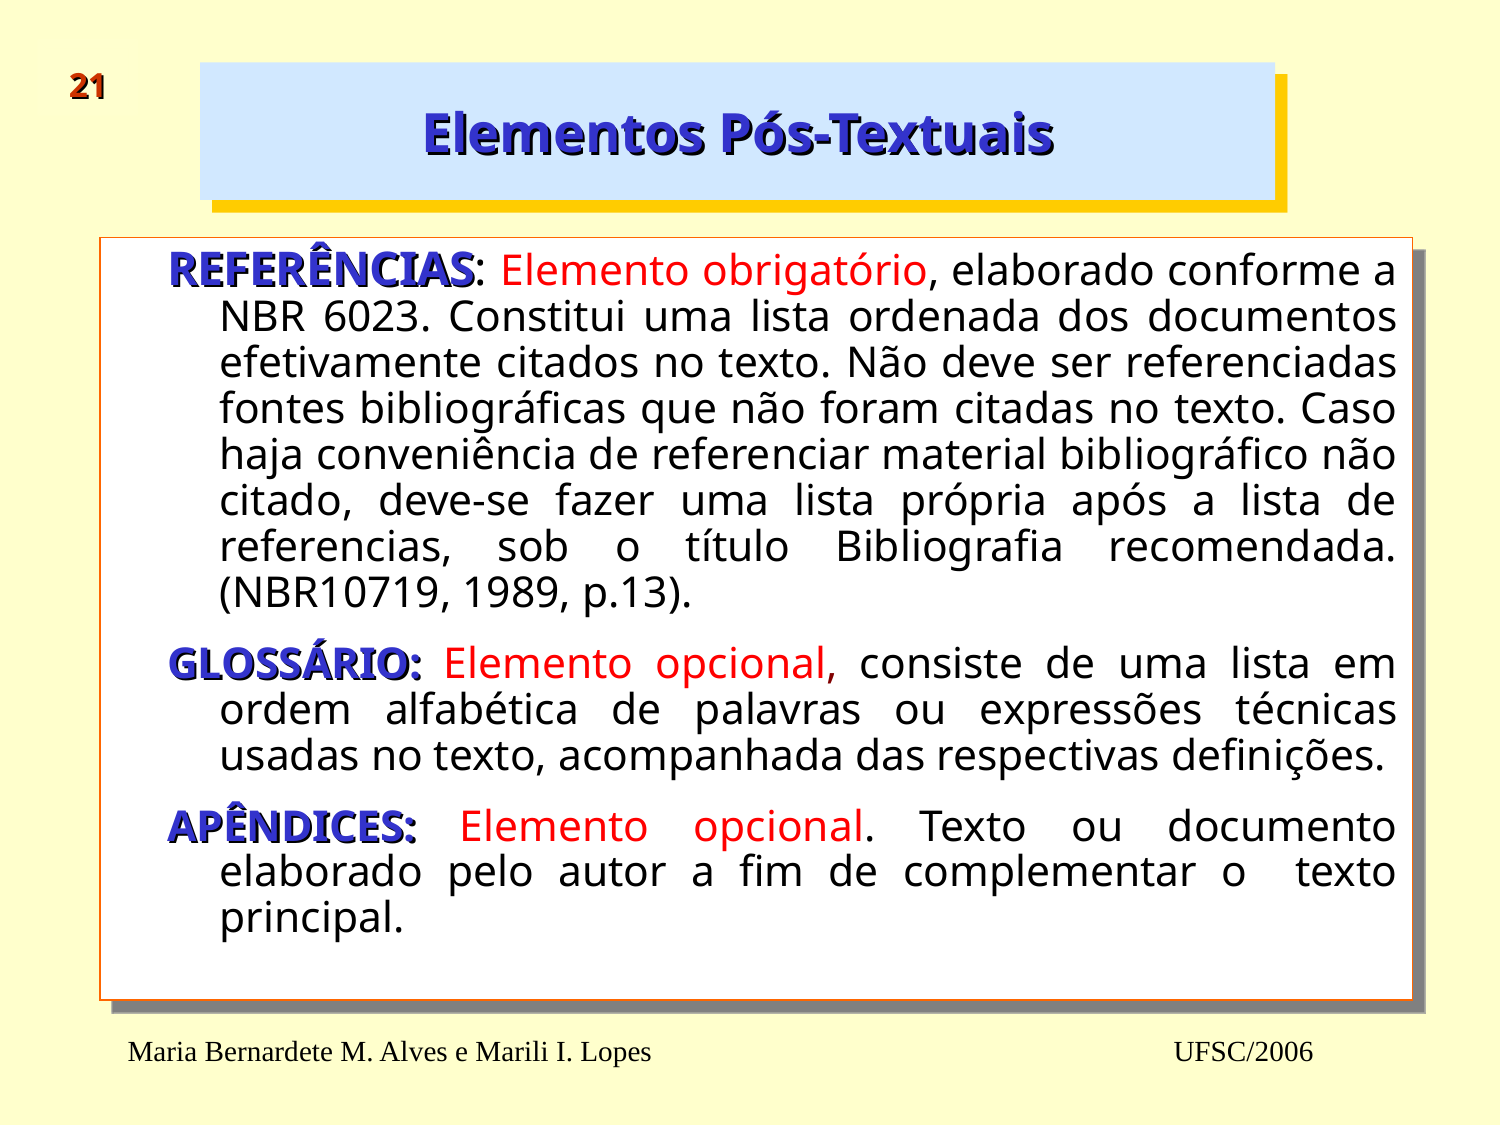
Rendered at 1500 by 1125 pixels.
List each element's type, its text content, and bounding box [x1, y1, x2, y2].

text_box Maria Bernardete M. Alves e Marili I. Lopes [112, 1025, 901, 1101]
text_box UFSC/2006 [1062, 1025, 1426, 1101]
text_box 21 [37, 39, 139, 116]
title Elementos Pós-Textuais [200, 62, 1276, 200]
list REFERÊNCIAS: Elemento obrigatório, elaborado conforme a NBR 6023. Constitui uma lista ordenada dos documentos efetivamente citados no texto. Não deve ser referenciadas fontes bibliográficas que não foram citadas no texto. Caso haja conveniência de referenciar material bibliográfico não citado, deve-se fazer uma lista própria após a lista de referencias, sob o título Bibliografia recomendada. (NBR10719, 1989, p.13). GLOSSÁRIO: Elemento opcional, consiste de uma lista em ordem alfabética de palavras ou expressões técnicas usadas no texto, acompanhada das respectivas definições. APÊNDICES: Elemento opcional. Texto ou documento elaborado pelo autor a fim de complementar o texto principal. [99, 237, 1413, 1001]
